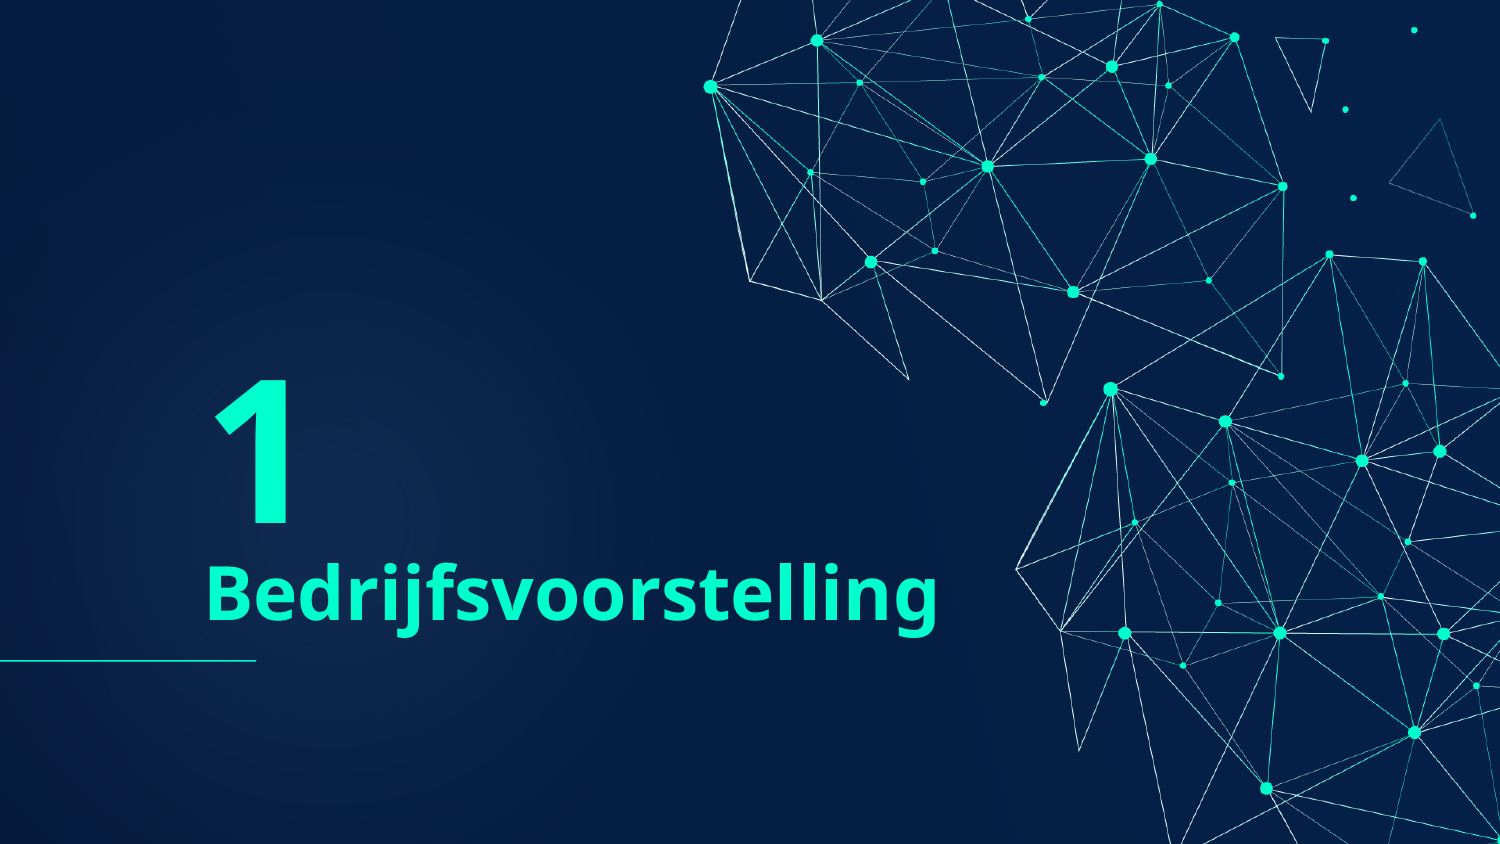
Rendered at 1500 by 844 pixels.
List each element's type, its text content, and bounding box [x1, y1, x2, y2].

title Bedrijfsvoorstelling [188, 506, 1010, 674]
picture [0, 0, 1500, 844]
title 1 [188, 381, 678, 505]
